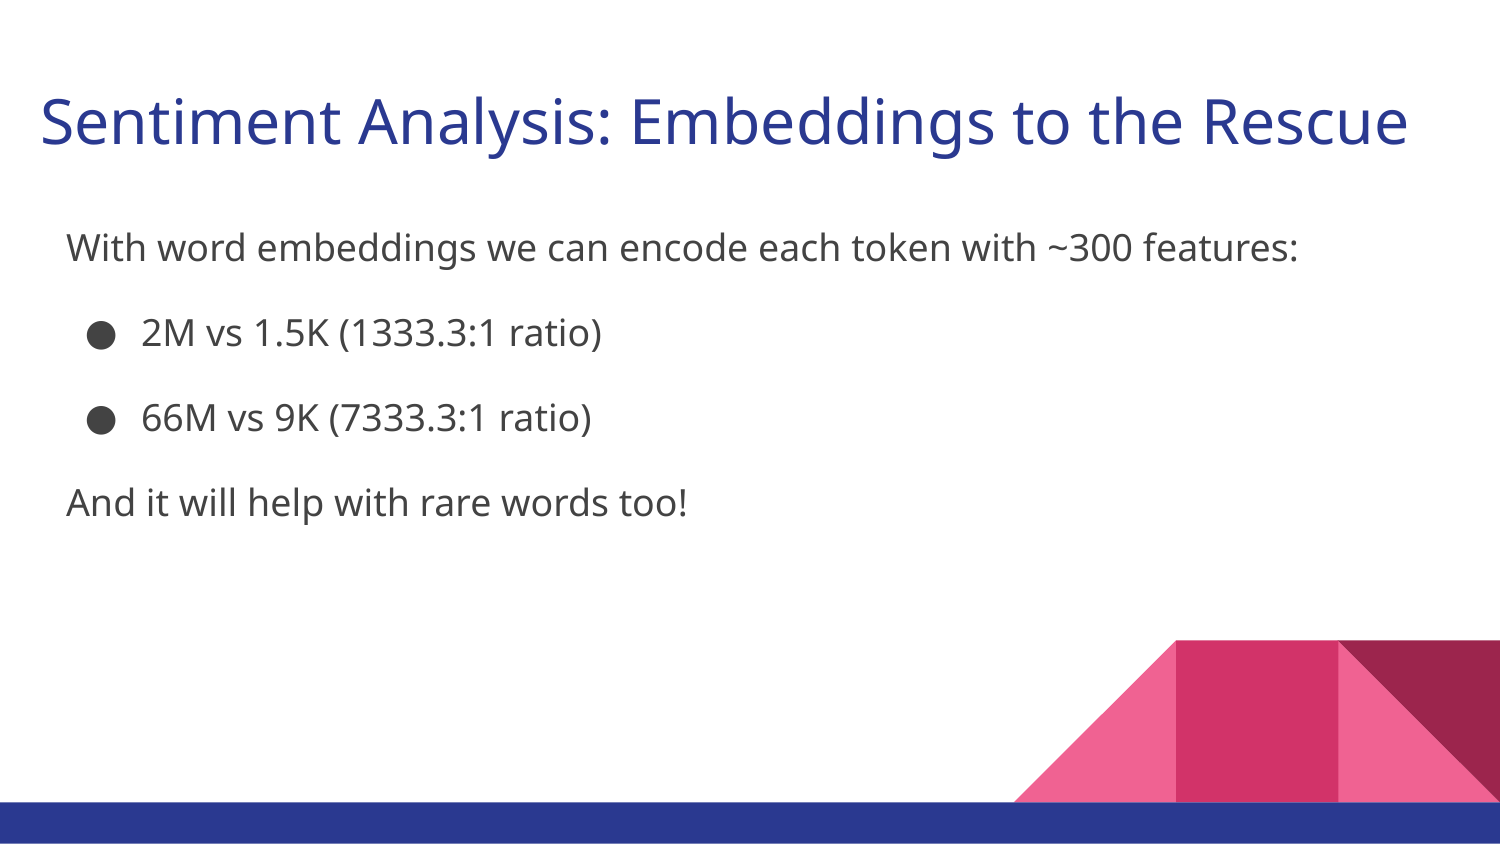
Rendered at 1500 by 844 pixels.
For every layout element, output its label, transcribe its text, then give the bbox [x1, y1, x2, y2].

title Sentiment Analysis: Embeddings to the Rescue [25, 67, 1500, 167]
list With word embeddings we can encode each token with ~300 features: 2M vs 1.5K (1333.3:1 ratio) 66M vs 9K (7333.3:1 ratio) And it will help with rare words too! [51, 201, 1449, 750]
